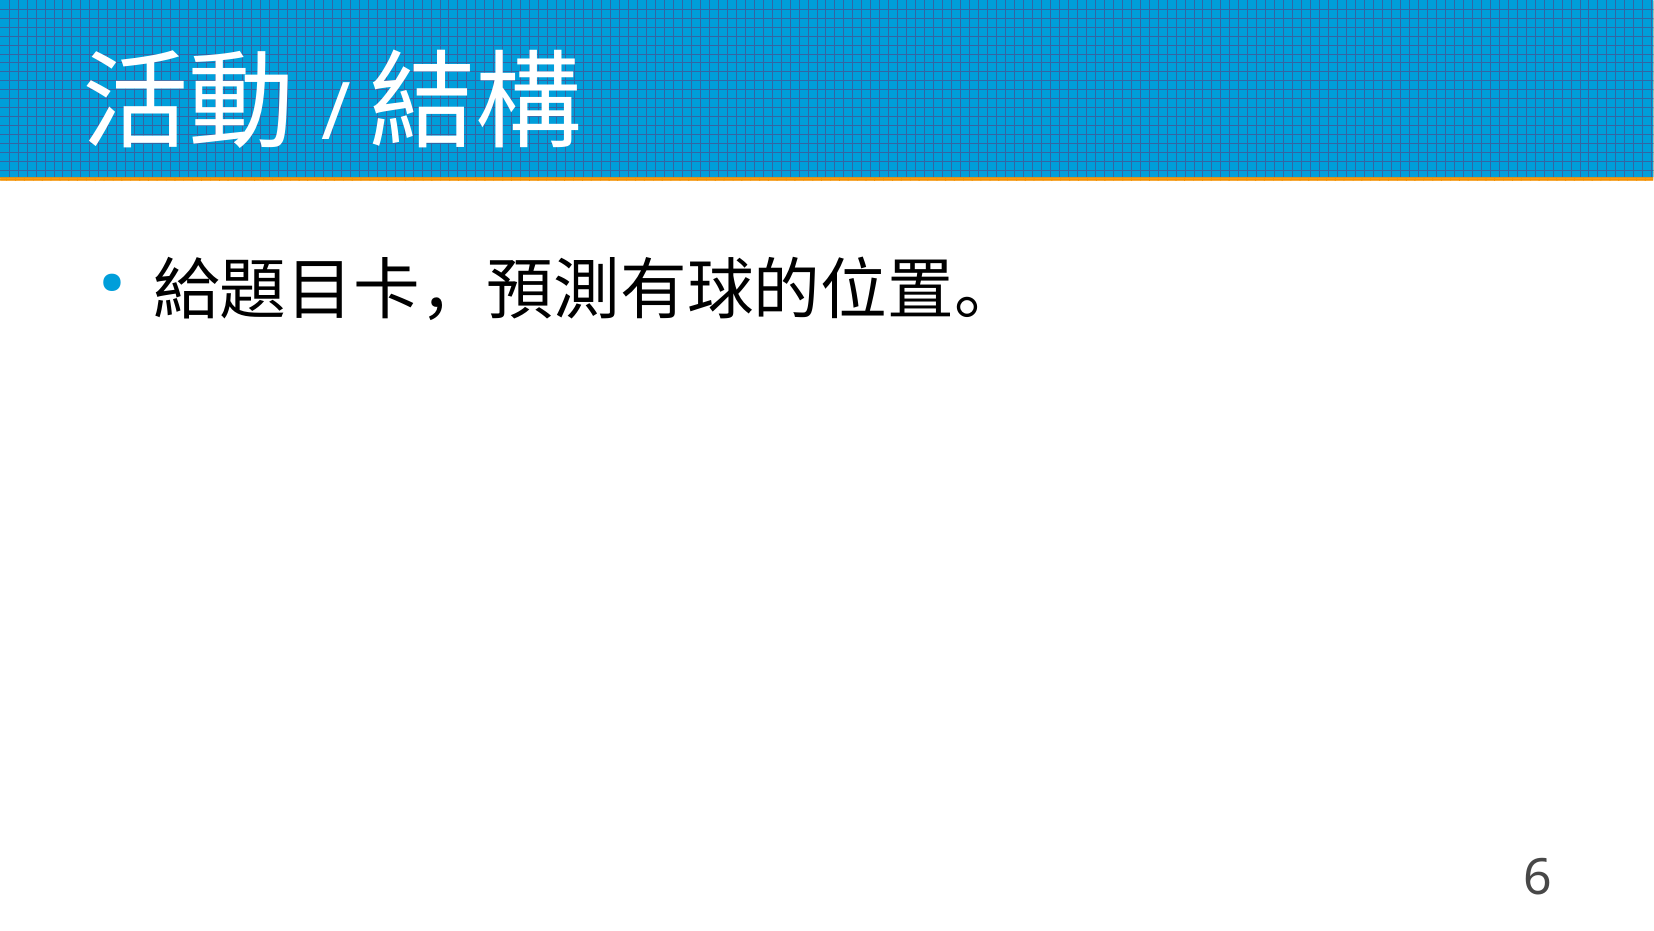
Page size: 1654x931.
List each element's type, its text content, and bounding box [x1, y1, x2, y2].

title 活動/結構 [82, 14, 1571, 171]
list 給題目卡，預測有球的位置。 [82, 236, 1563, 811]
